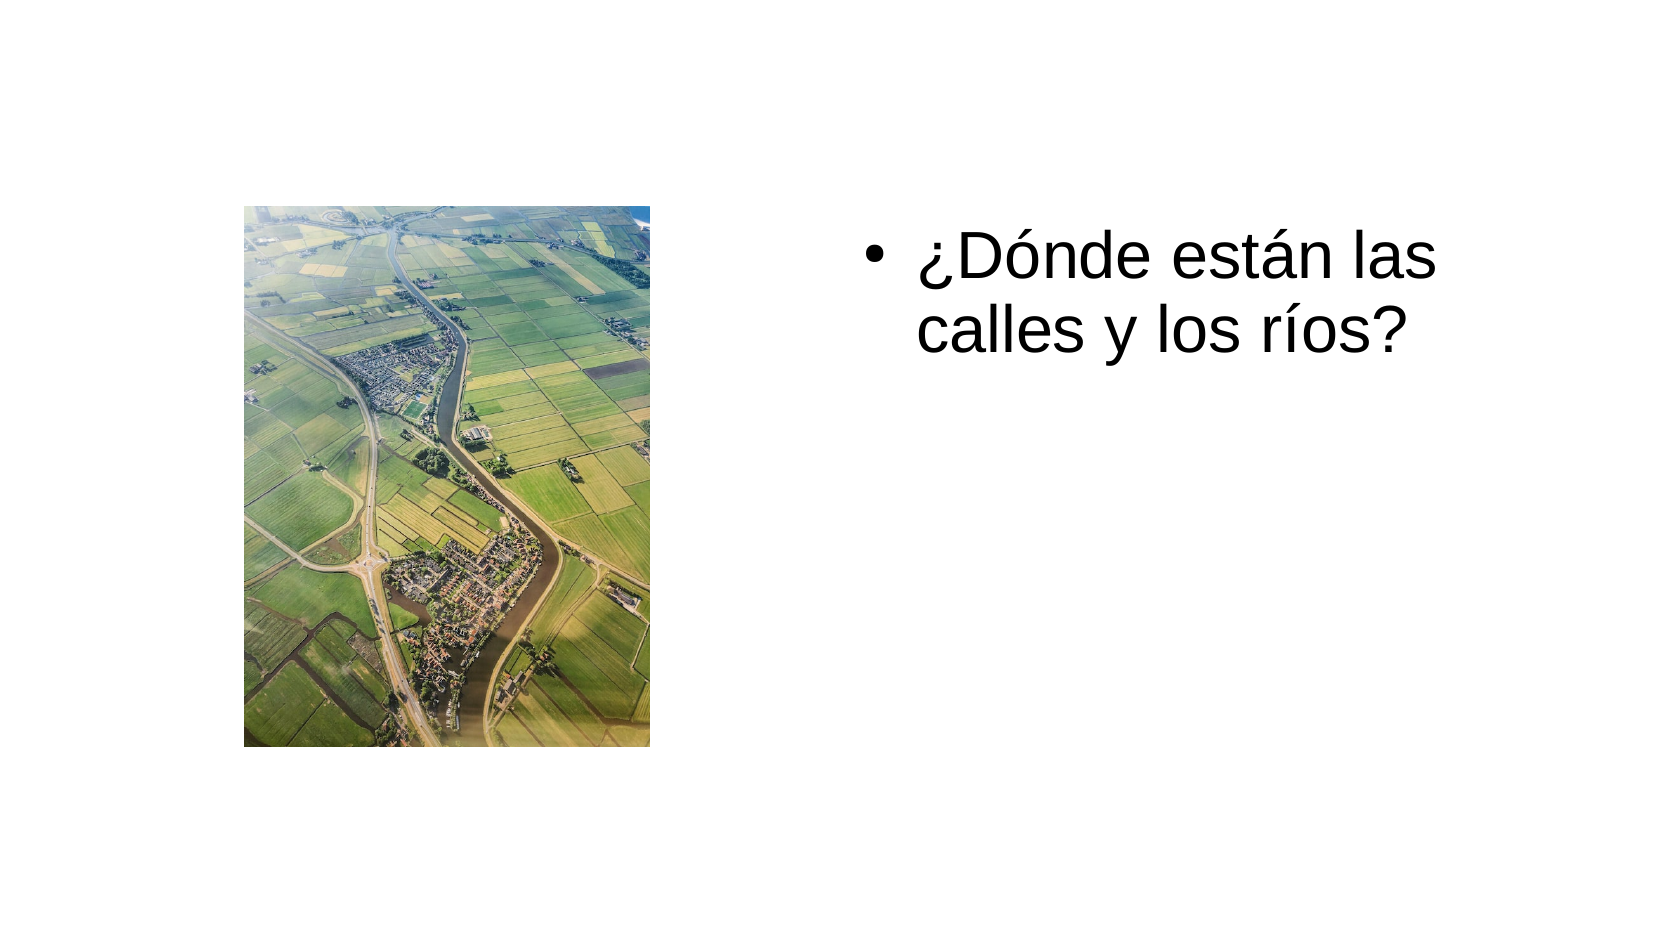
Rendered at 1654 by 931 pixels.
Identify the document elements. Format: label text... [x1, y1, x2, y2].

picture [244, 206, 650, 747]
list ¿Dónde están las calles y los ríos? [845, 217, 1572, 758]
